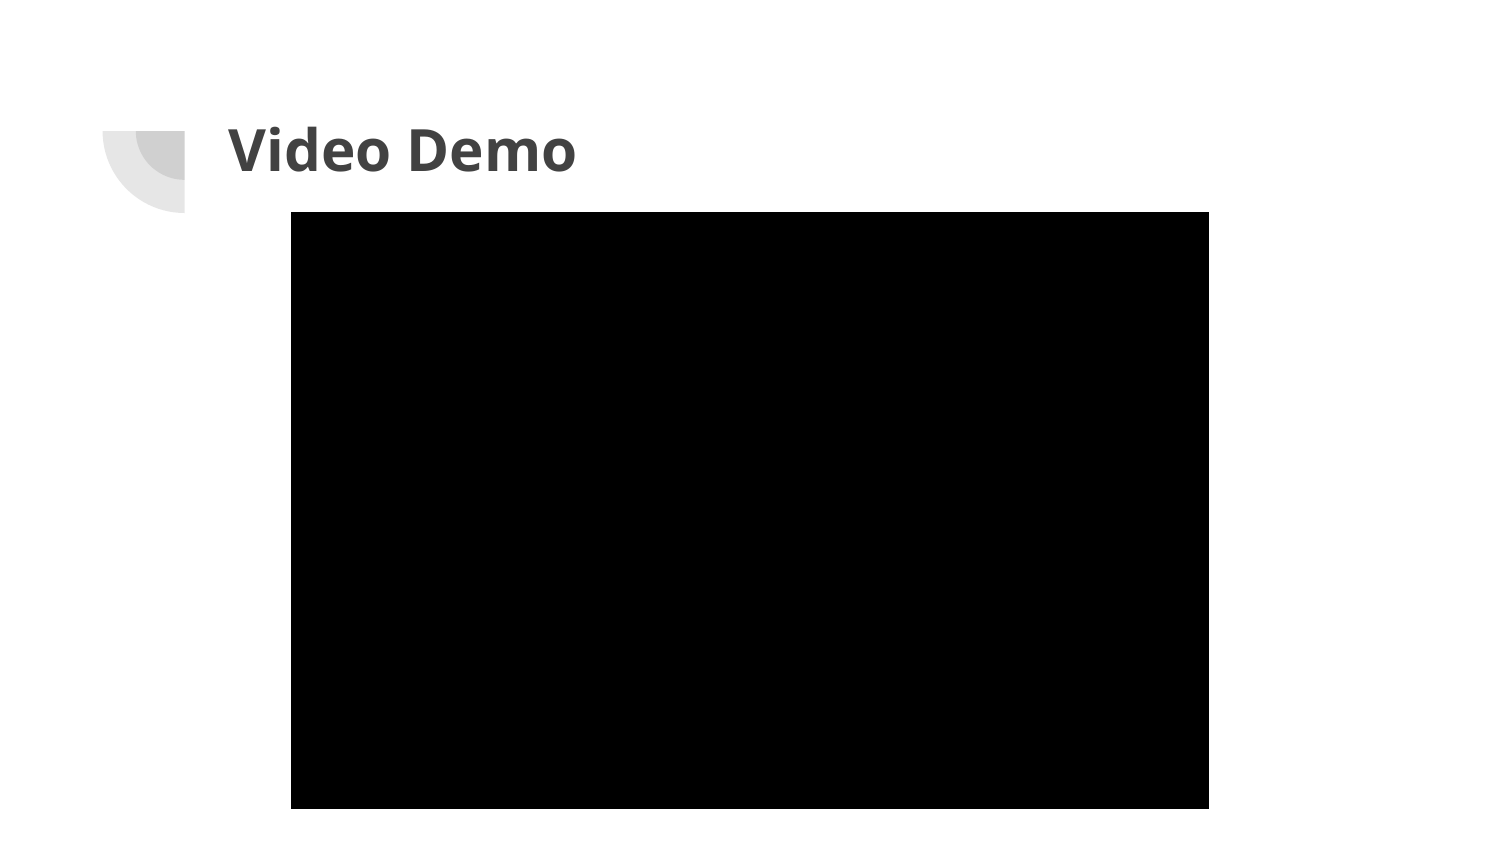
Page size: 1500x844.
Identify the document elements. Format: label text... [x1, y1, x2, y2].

picture [291, 212, 1209, 809]
title Video Demo [213, 98, 1368, 263]
